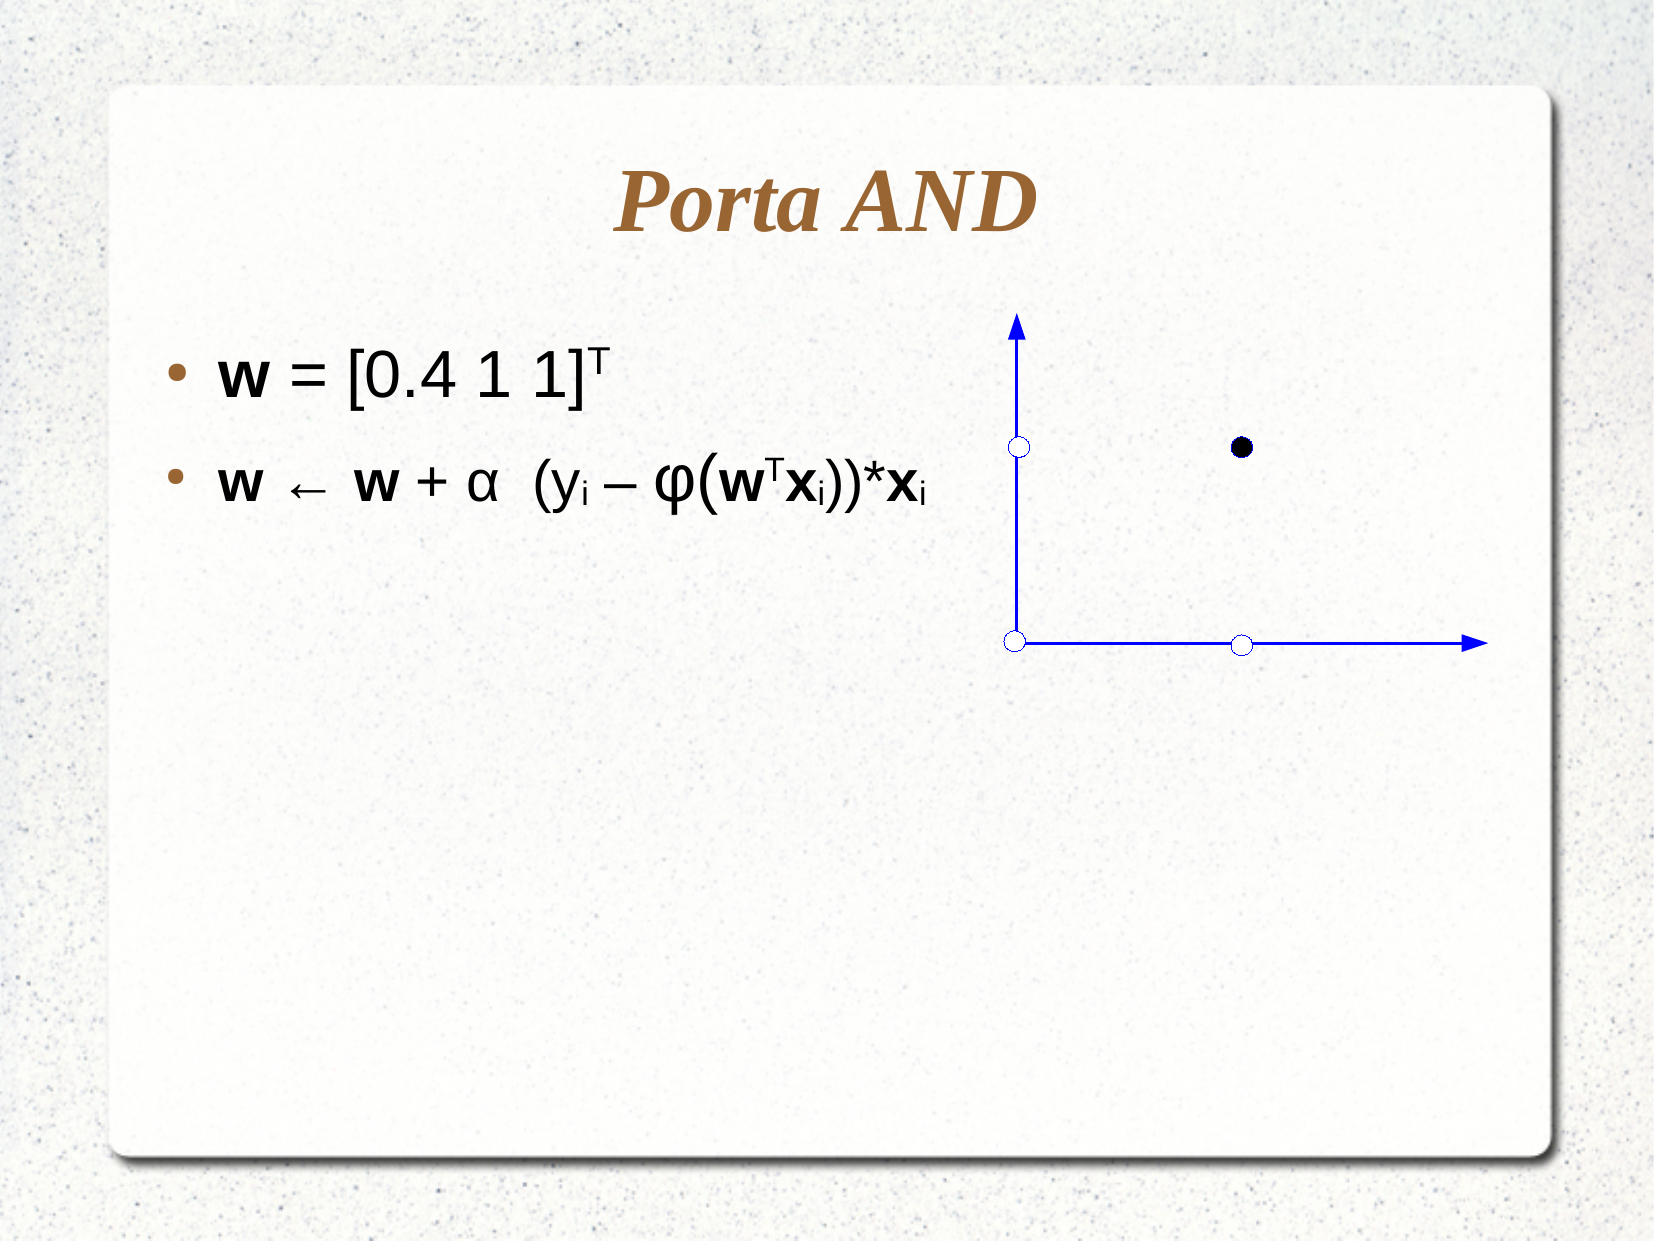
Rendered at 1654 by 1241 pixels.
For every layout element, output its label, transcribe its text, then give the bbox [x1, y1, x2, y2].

title Porta AND [118, 96, 1536, 304]
picture [0, 0, 1654, 1241]
list w = [0.4 1 1]T w ← w + α (yi – φ(wTxi))*xi [147, 336, 1506, 1241]
